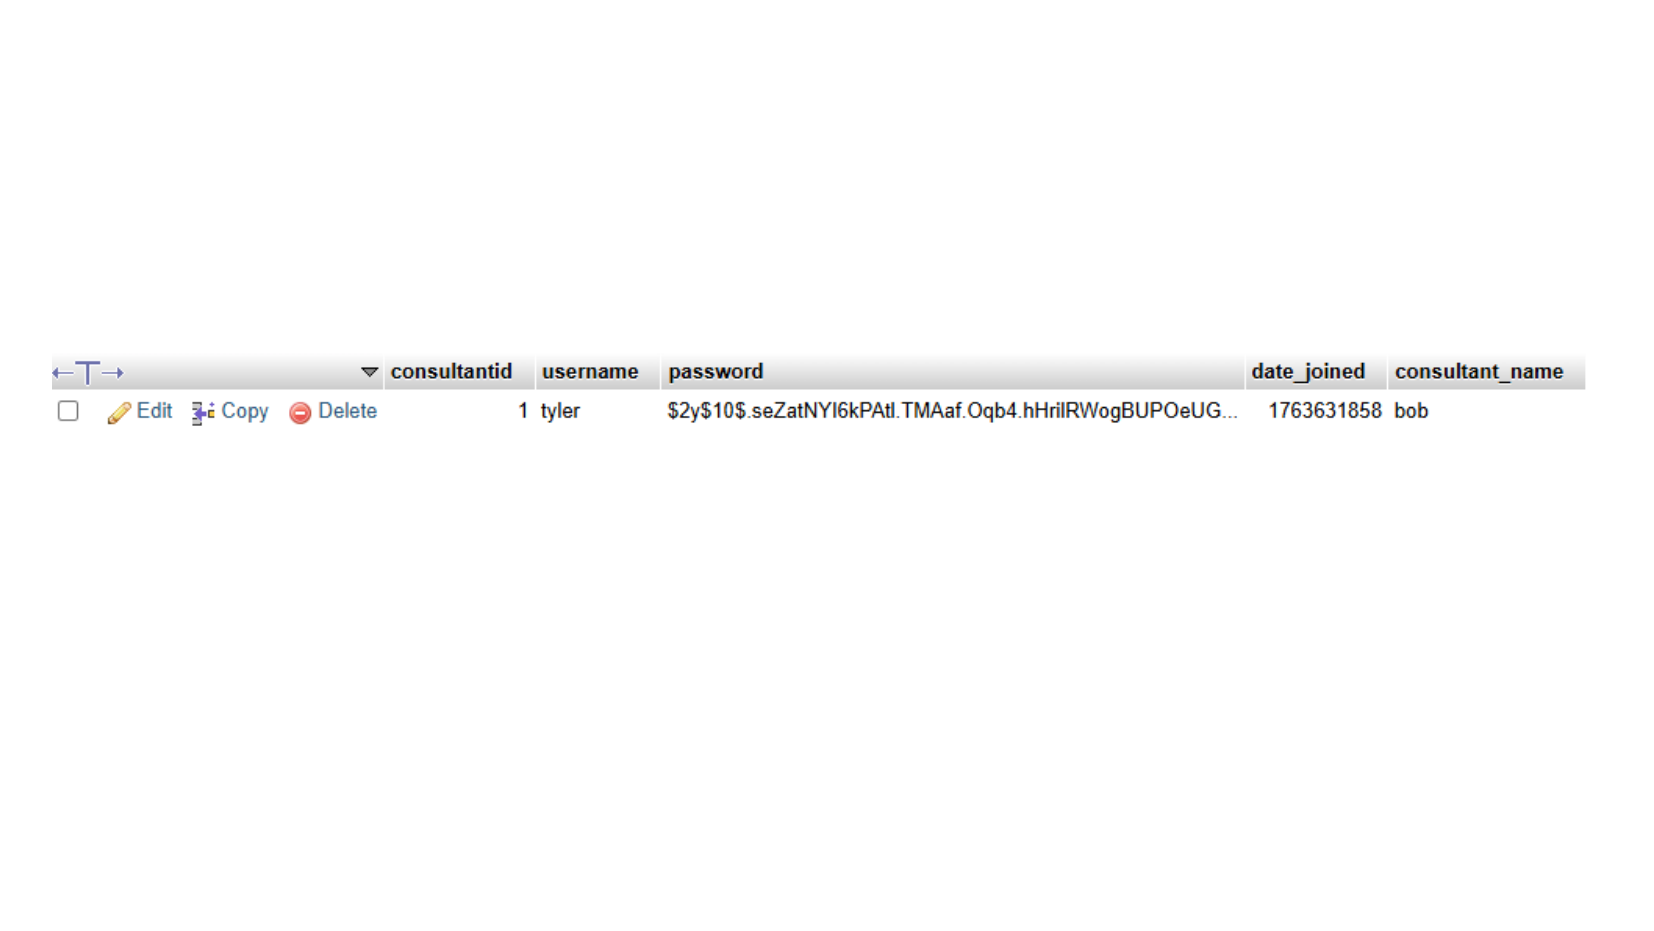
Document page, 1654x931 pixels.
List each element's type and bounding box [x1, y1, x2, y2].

picture [52, 352, 1609, 448]
